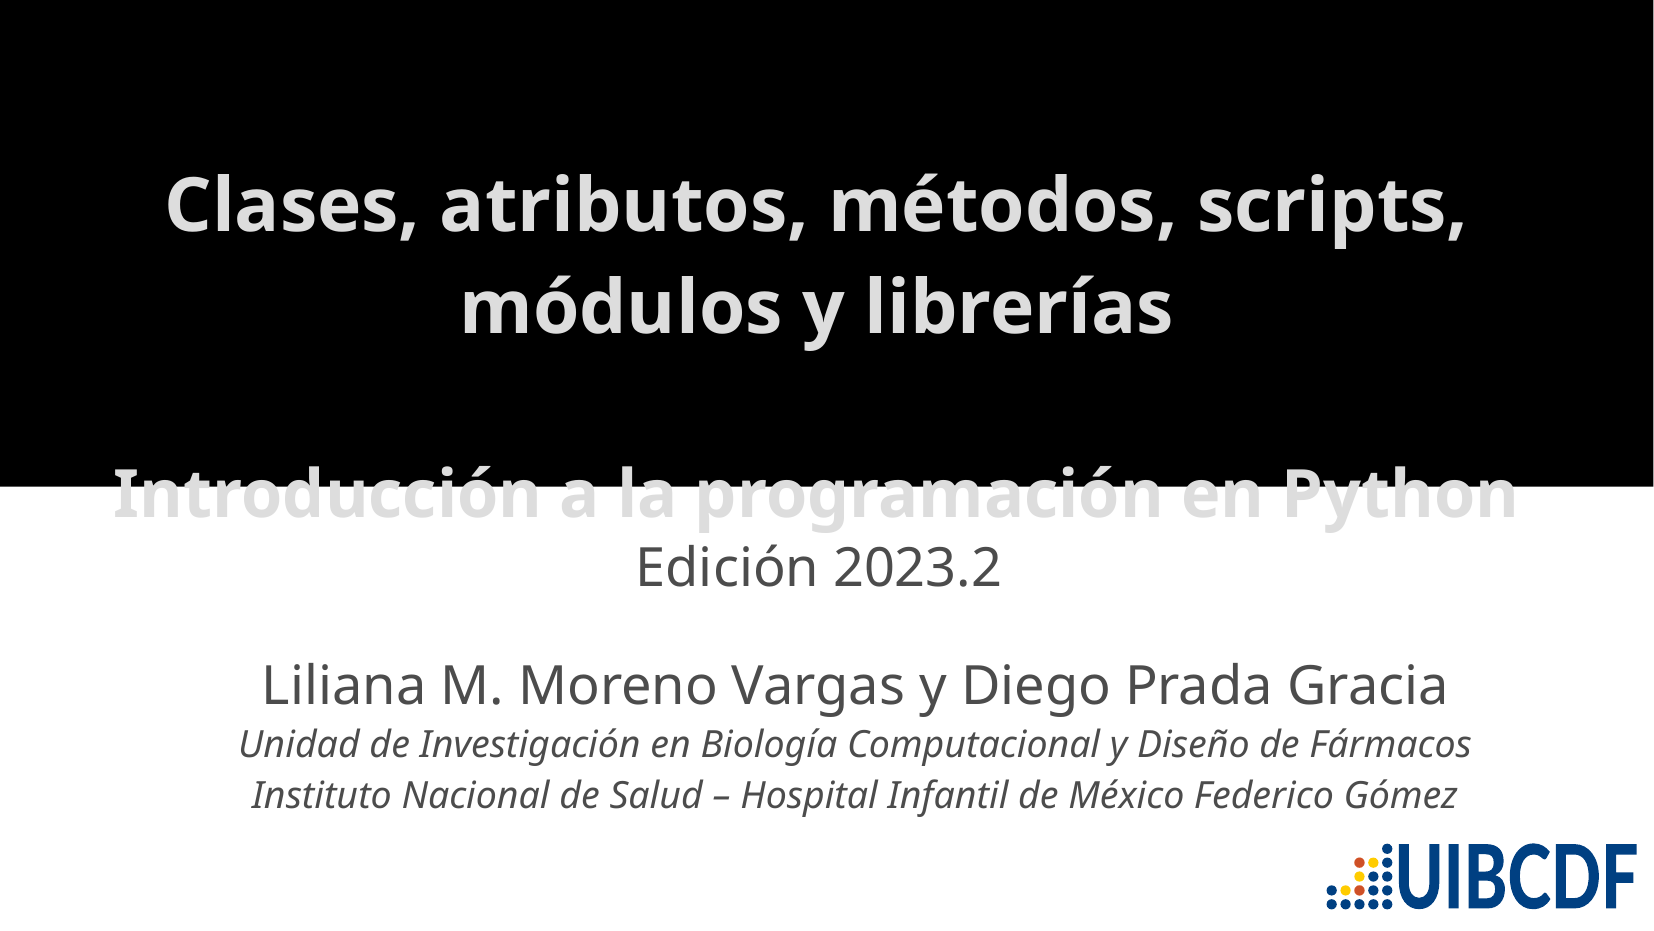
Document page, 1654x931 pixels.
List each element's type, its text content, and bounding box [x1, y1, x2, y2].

text_box Clases, atributos, métodos, scripts, módulos y librerías Introducción a la programación en Python [81, 143, 1552, 451]
text_box Liliana M. Moreno Vargas y Diego Prada Gracia [237, 638, 1475, 763]
text_box [0, 0, 1654, 487]
text_box Edición 2023.2 [361, 520, 1277, 622]
text_box [1297, 478, 1310, 487]
picture [1324, 841, 1637, 912]
text_box Unidad de Investigación en Biología Computacional y Diseño de Fármacos Instituto Nacional de Salud – Hospital Infantil de México Federico Gómez [220, 709, 1492, 801]
